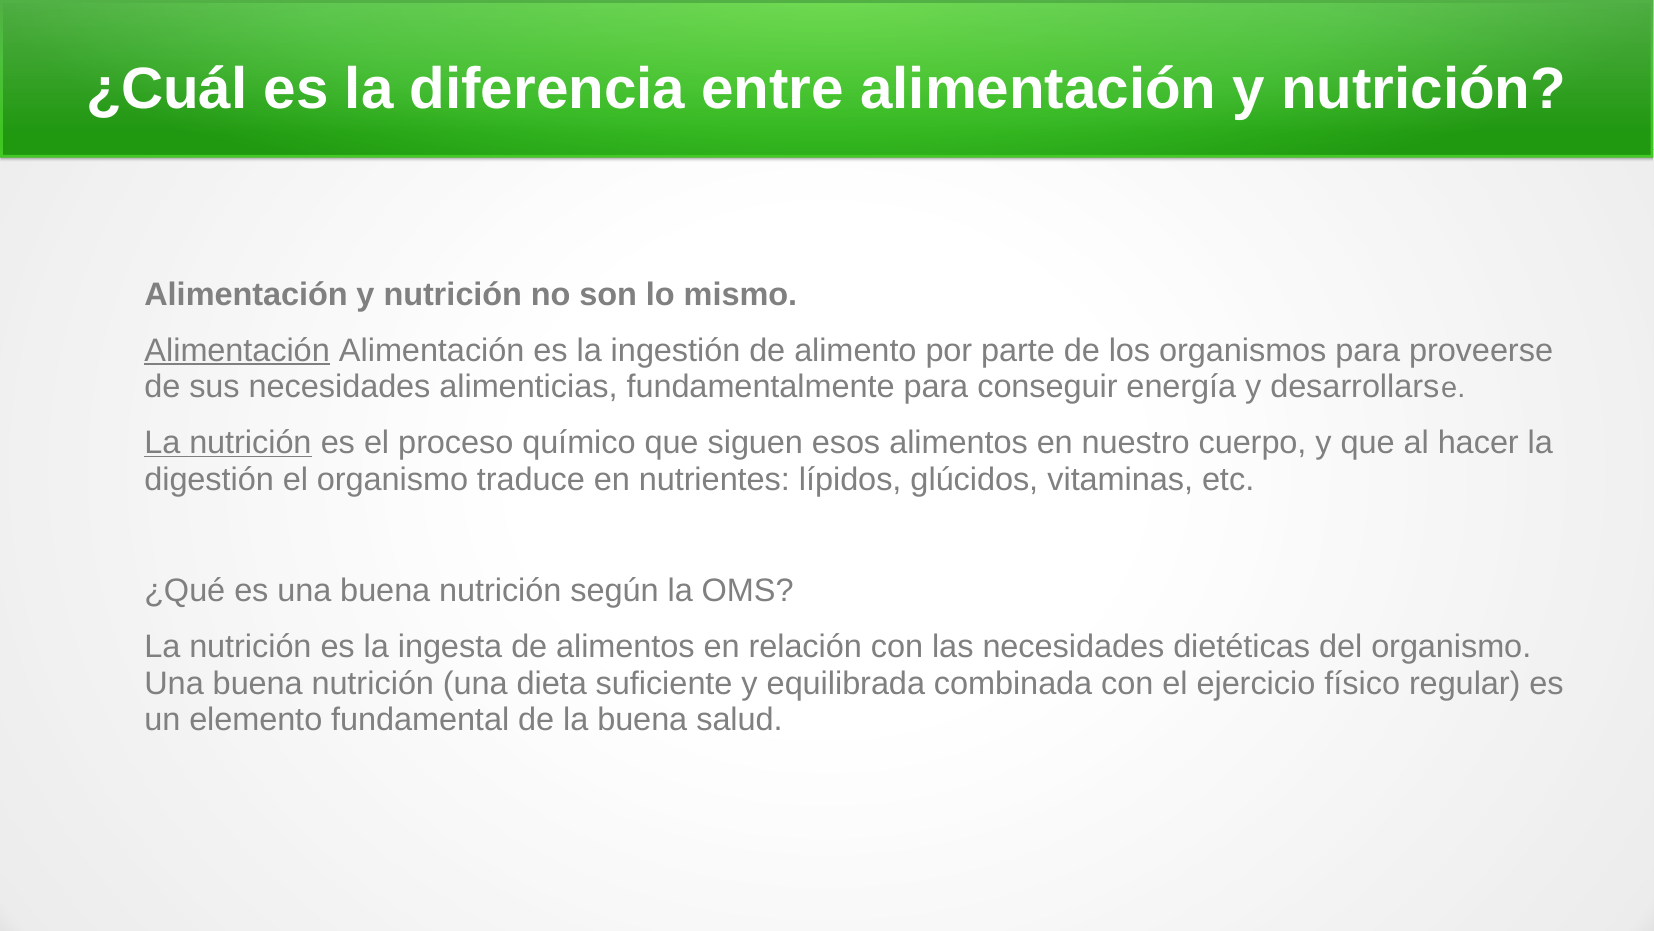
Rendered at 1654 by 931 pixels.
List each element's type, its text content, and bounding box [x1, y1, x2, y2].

list Alimentación y nutrición no son lo mismo. Alimentación Alimentación es la ingestión de alimento por parte de los organismos para proveerse de sus necesidades alimenticias, fundamentalmente para conseguir energía y desarrollarse. La nutrición es el proceso químico que siguen esos alimentos en nuestro cuerpo, y que al hacer la digestión el organismo traduce en nutrientes: lípidos, glúcidos, vitaminas, etc. ¿Qué es una buena nutrición según la OMS? La nutrición es la ingesta de alimentos en relación con las necesidades dietéticas del organismo. Una buena nutrición (una dieta suficiente y equilibrada combinada con el ejercicio físico regular) es un elemento fundamental de la buena salud. [82, 224, 1571, 764]
title ¿Cuál es la diferencia entre alimentación y nutrición? [82, 35, 1571, 142]
